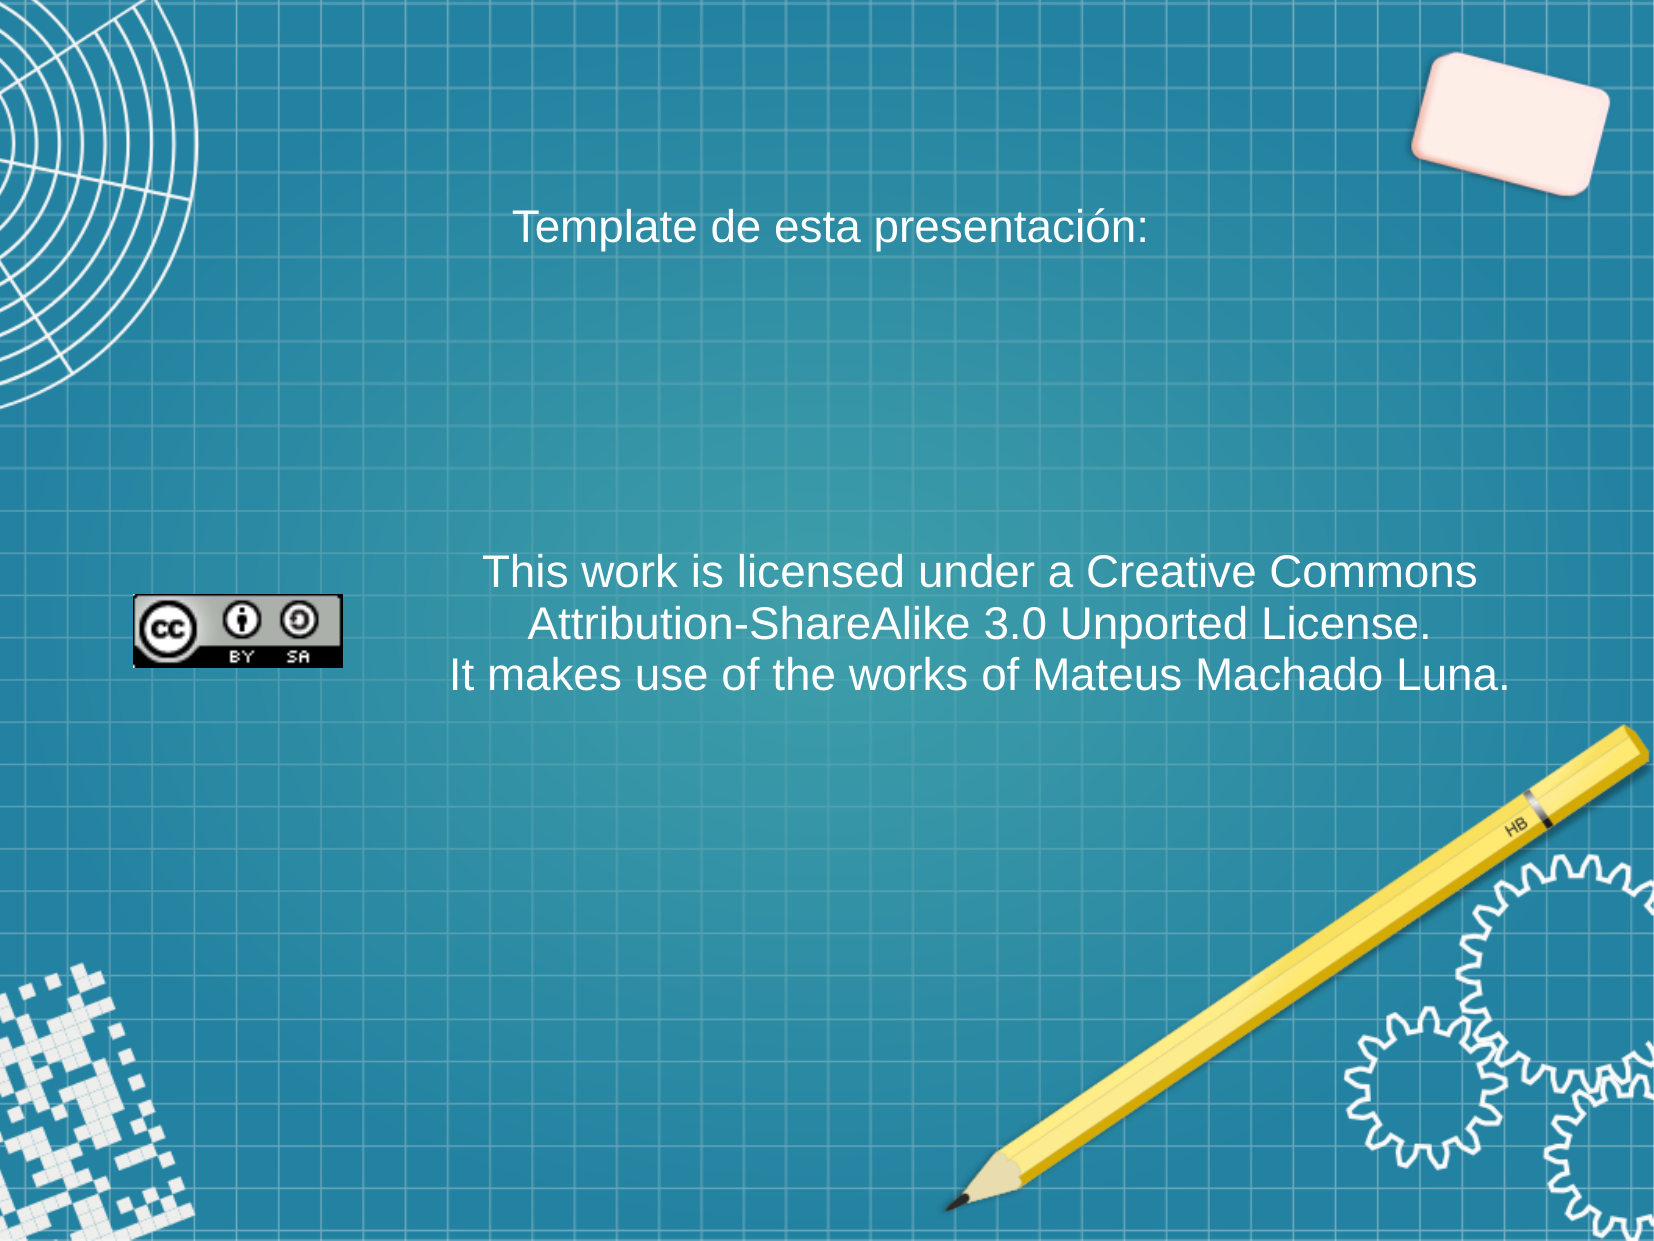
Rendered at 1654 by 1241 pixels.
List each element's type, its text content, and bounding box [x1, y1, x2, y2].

title This work is licensed under a Creative Commons Attribution-ShareAlike 3.0 Unported License. It makes use of the works of Mateus Machado Luna. [389, 519, 1571, 727]
title Template de esta presentación: [240, 122, 1422, 331]
picture [0, 0, 1654, 1241]
